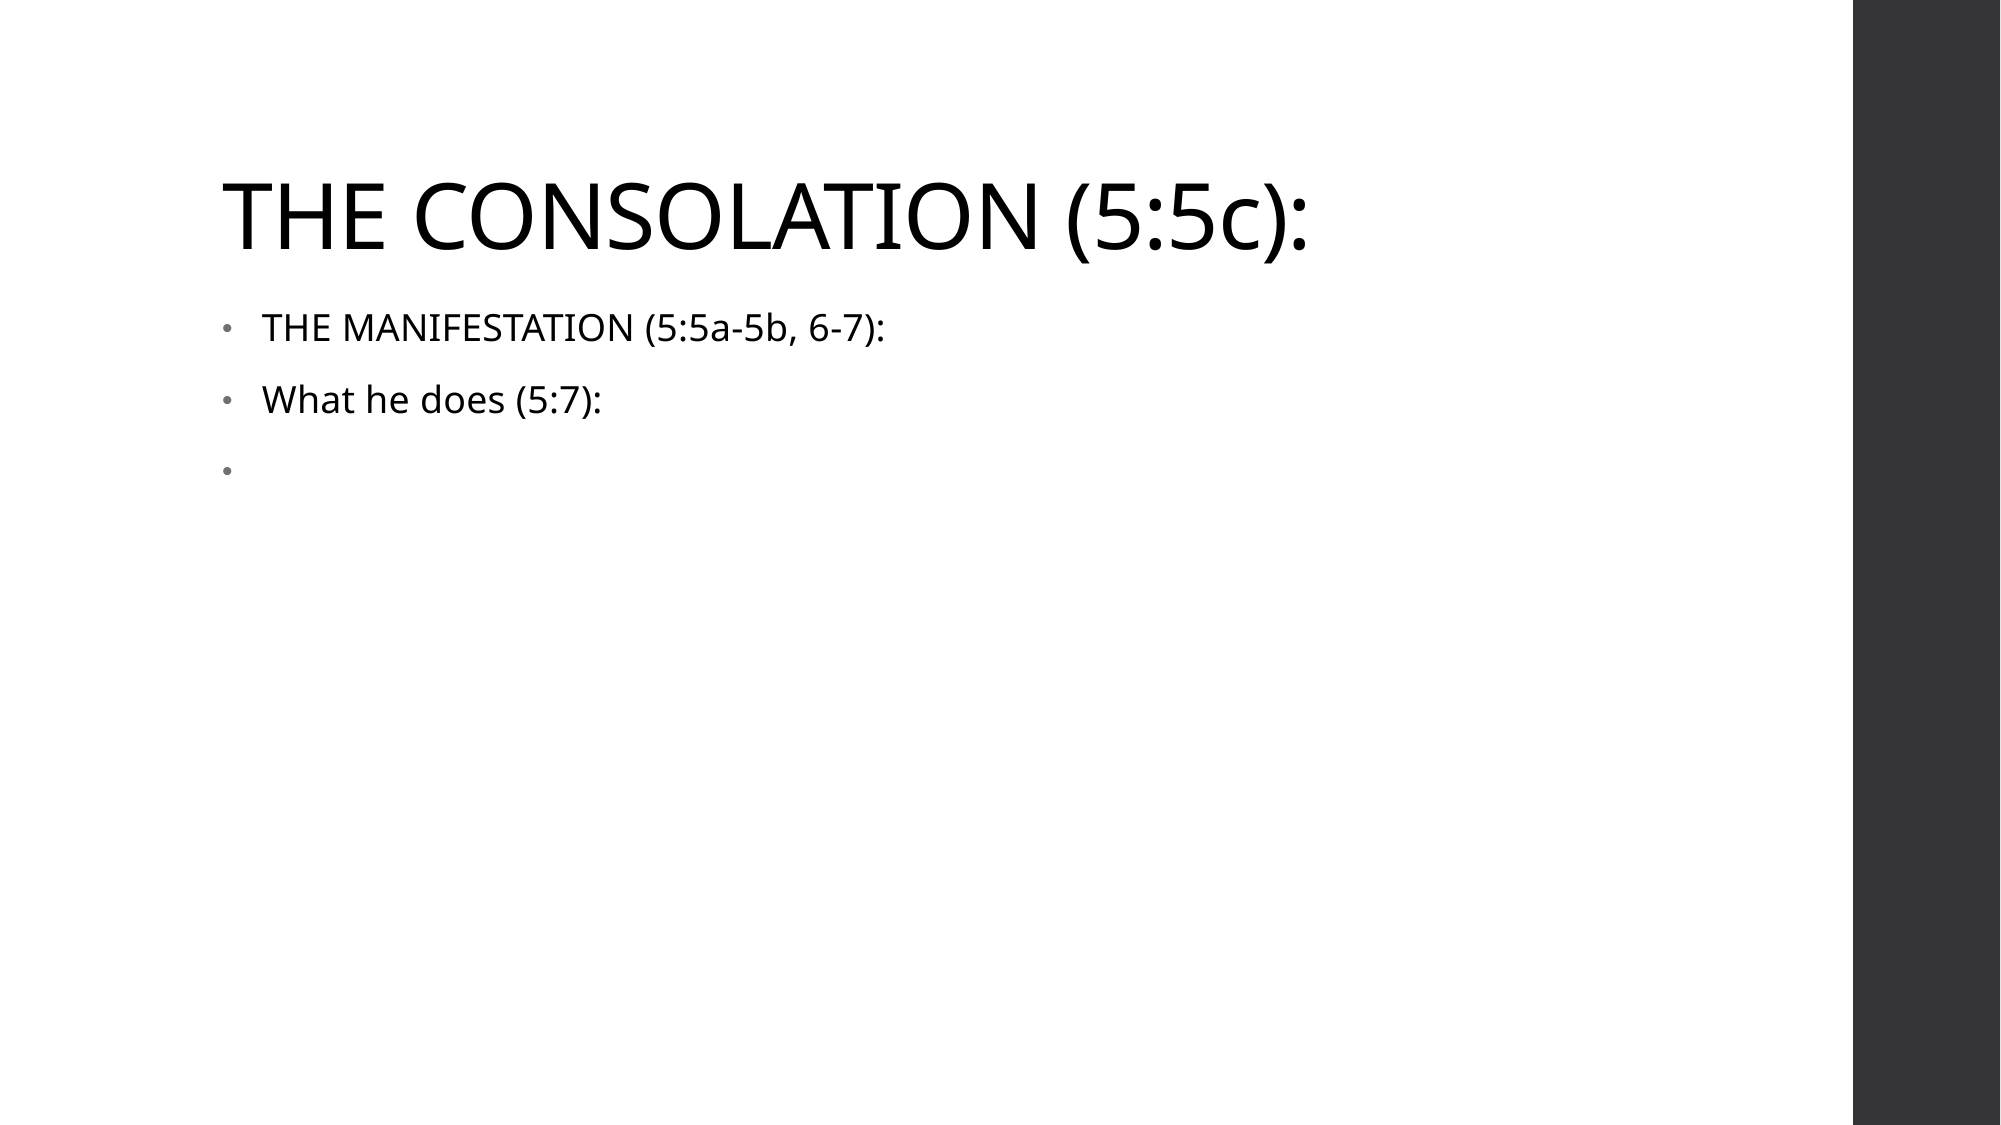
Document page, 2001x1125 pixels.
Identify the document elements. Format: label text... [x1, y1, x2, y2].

title THE CONSOLATION (5:5c): [206, 60, 1797, 278]
list THE MANIFESTATION (5:5a-5b, 6-7): What he does (5:7): [206, 299, 1617, 1014]
